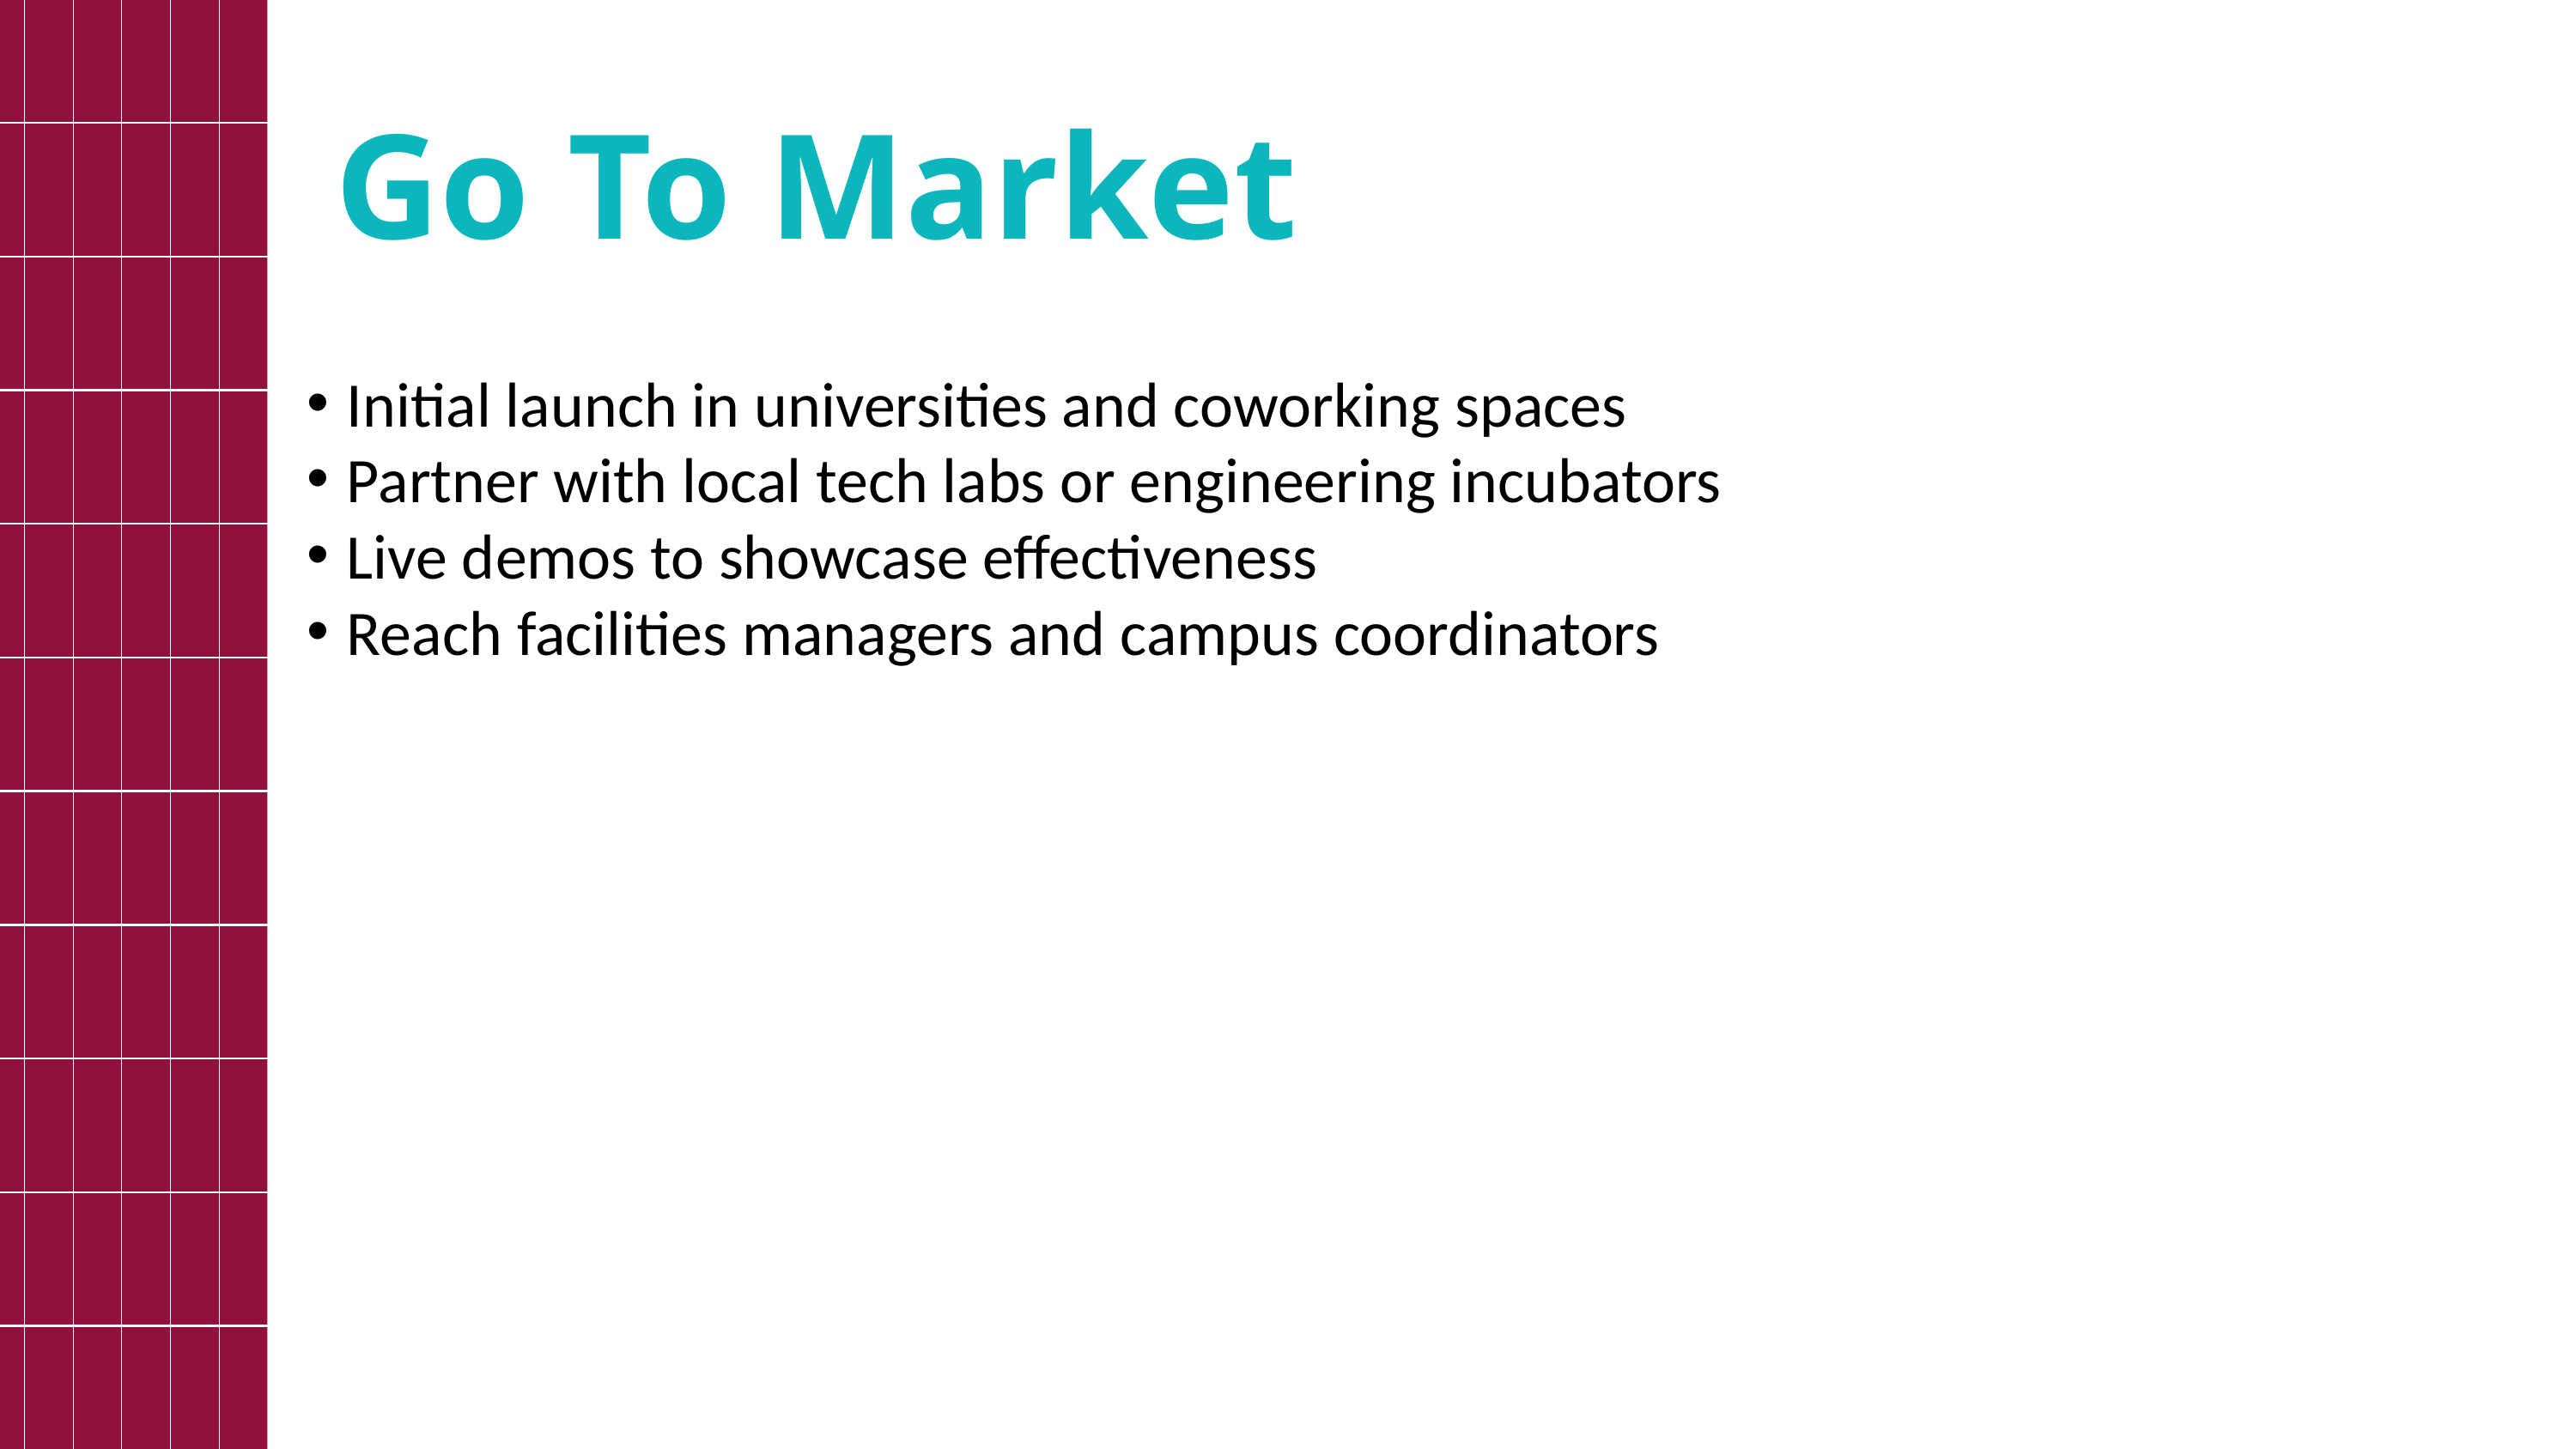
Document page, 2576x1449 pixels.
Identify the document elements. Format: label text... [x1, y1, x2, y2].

text_box [0, 0, 269, 1449]
text_box Go To Market [335, 94, 2300, 267]
text_box Initial launch in universities and coworking spaces Partner with local tech labs or engineering incubators Live demos to showcase effectiveness Reach facilities managers and campus coordinators [307, 363, 1953, 1449]
